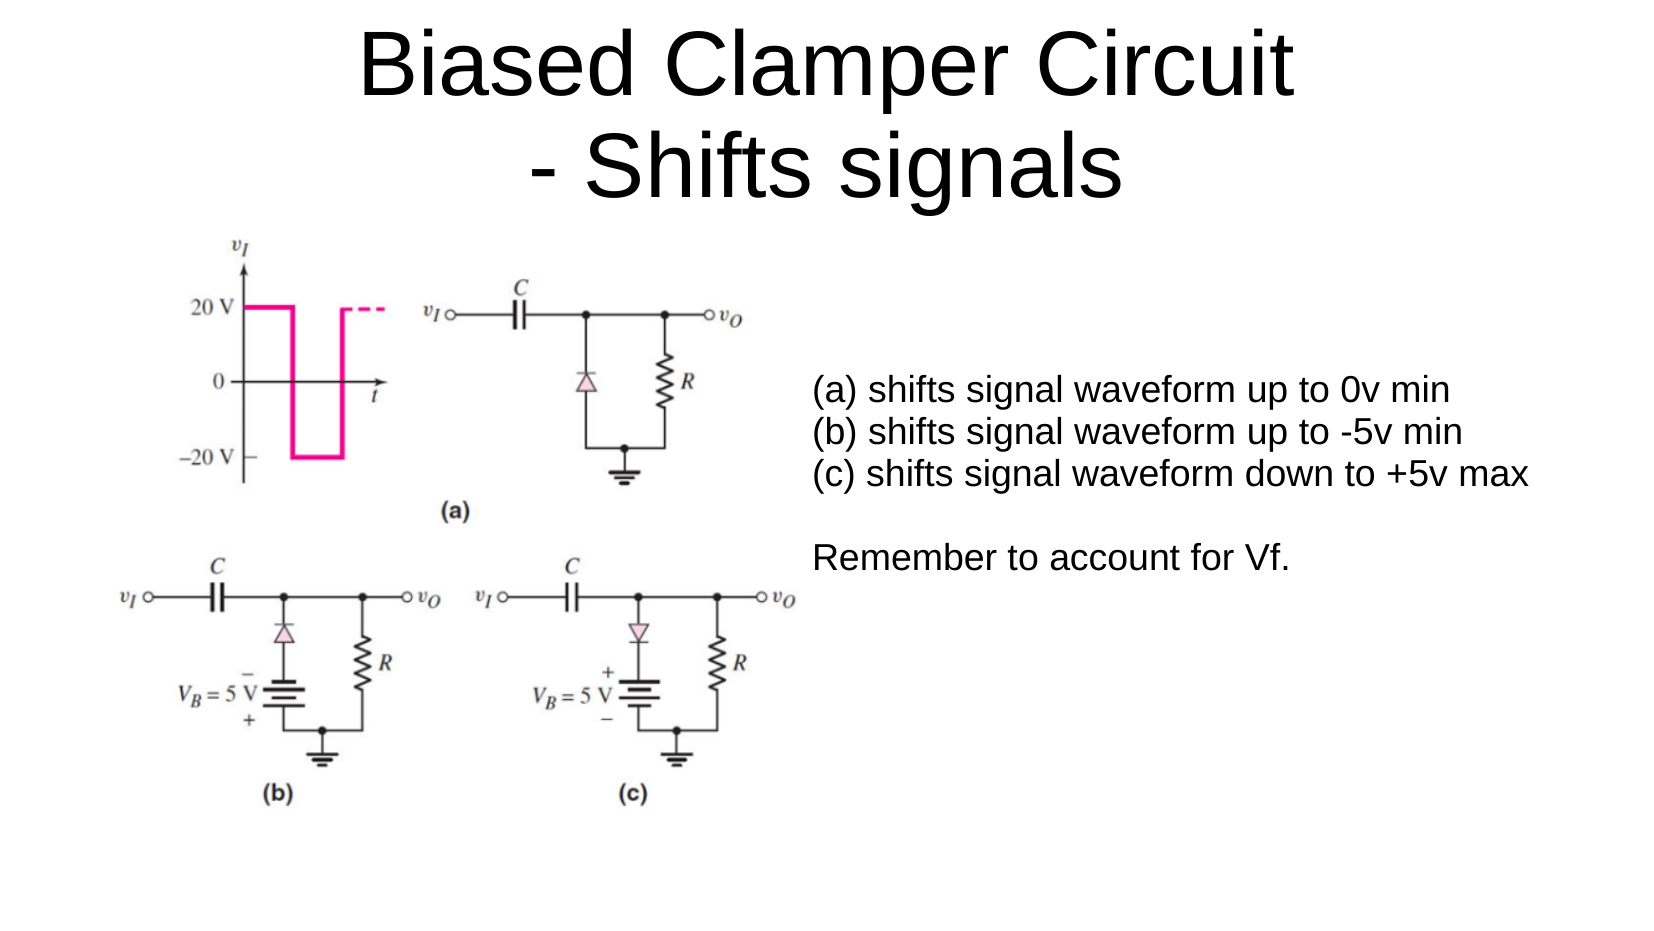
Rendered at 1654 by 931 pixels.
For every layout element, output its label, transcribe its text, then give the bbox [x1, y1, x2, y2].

title Biased Clamper Circuit - Shifts signals [82, 12, 1571, 218]
text_box (a) shifts signal waveform up to 0v min (b) shifts signal waveform up to -5v min (c) shifts signal waveform down to +5v max Remember to account for Vf. [797, 361, 1595, 586]
picture [109, 217, 827, 827]
